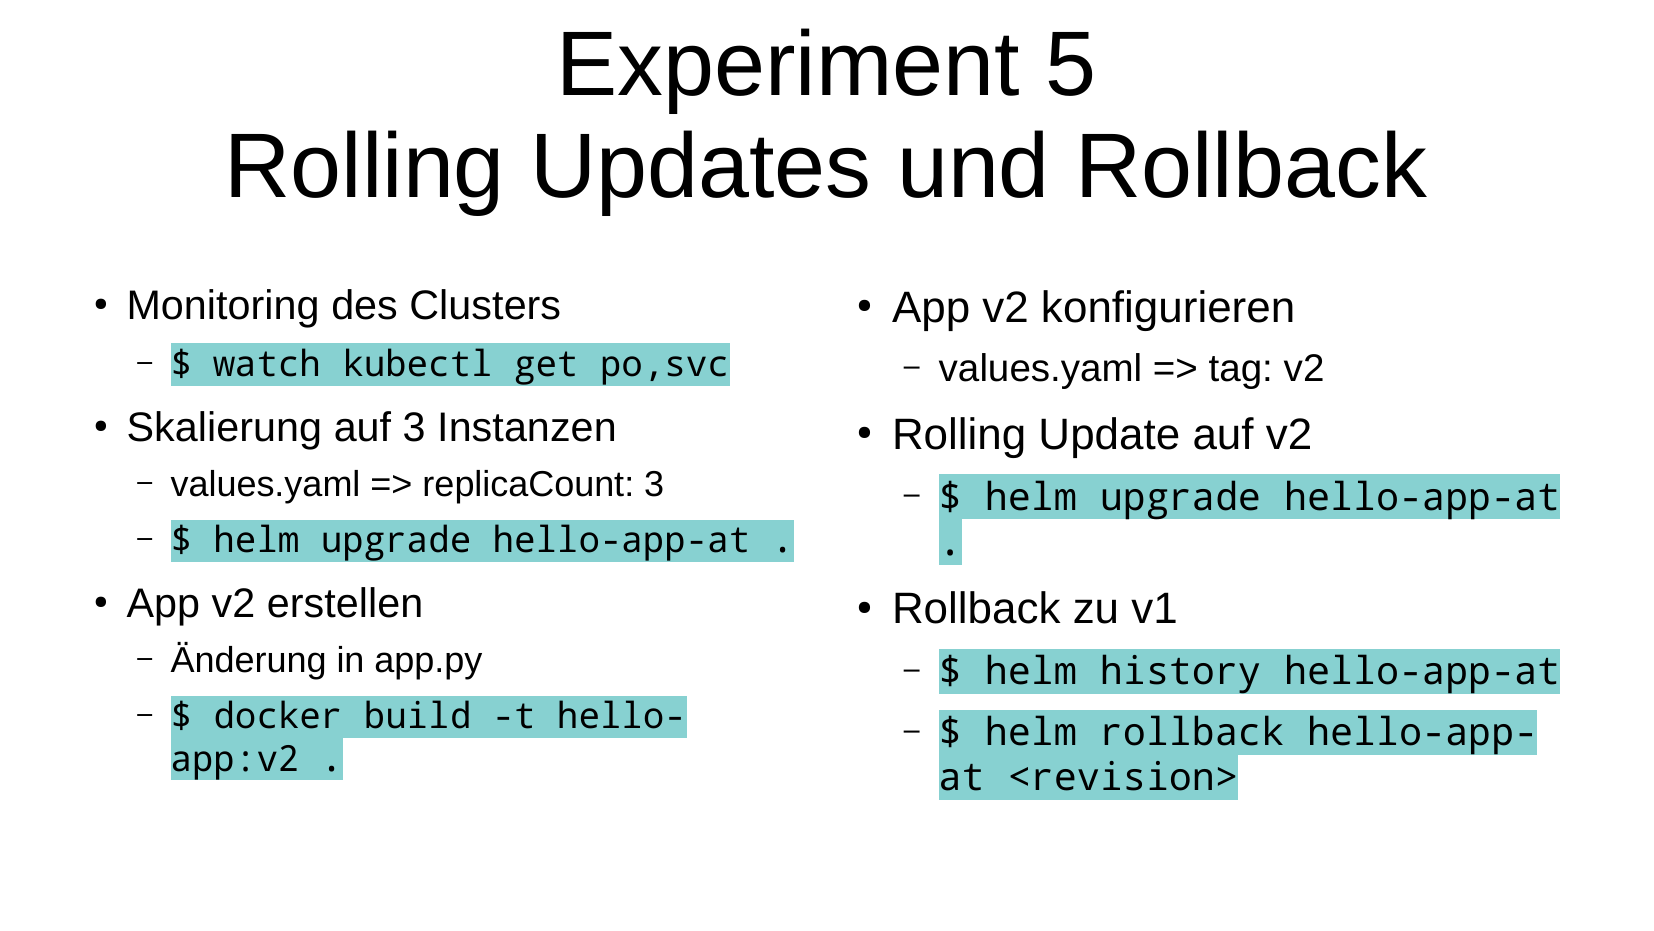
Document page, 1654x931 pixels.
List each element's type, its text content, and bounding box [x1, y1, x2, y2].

list Monitoring des Clusters $ watch kubectl get po,svc Skalierung auf 3 Instanzen values.yaml => replicaCount: 3 $ helm upgrade hello-app-at . App v2 erstellen Änderung in app.py $ docker build -t hello-app:v2 . [82, 282, 809, 822]
title Experiment 5 Rolling Updates und Rollback [82, 12, 1571, 218]
list App v2 konfigurieren values.yaml => tag: v2 Rolling Update auf v2 $ helm upgrade hello-app-at . Rollback zu v1 $ helm history hello-app-at $ helm rollback hello-app-at <revision> [845, 282, 1572, 822]
